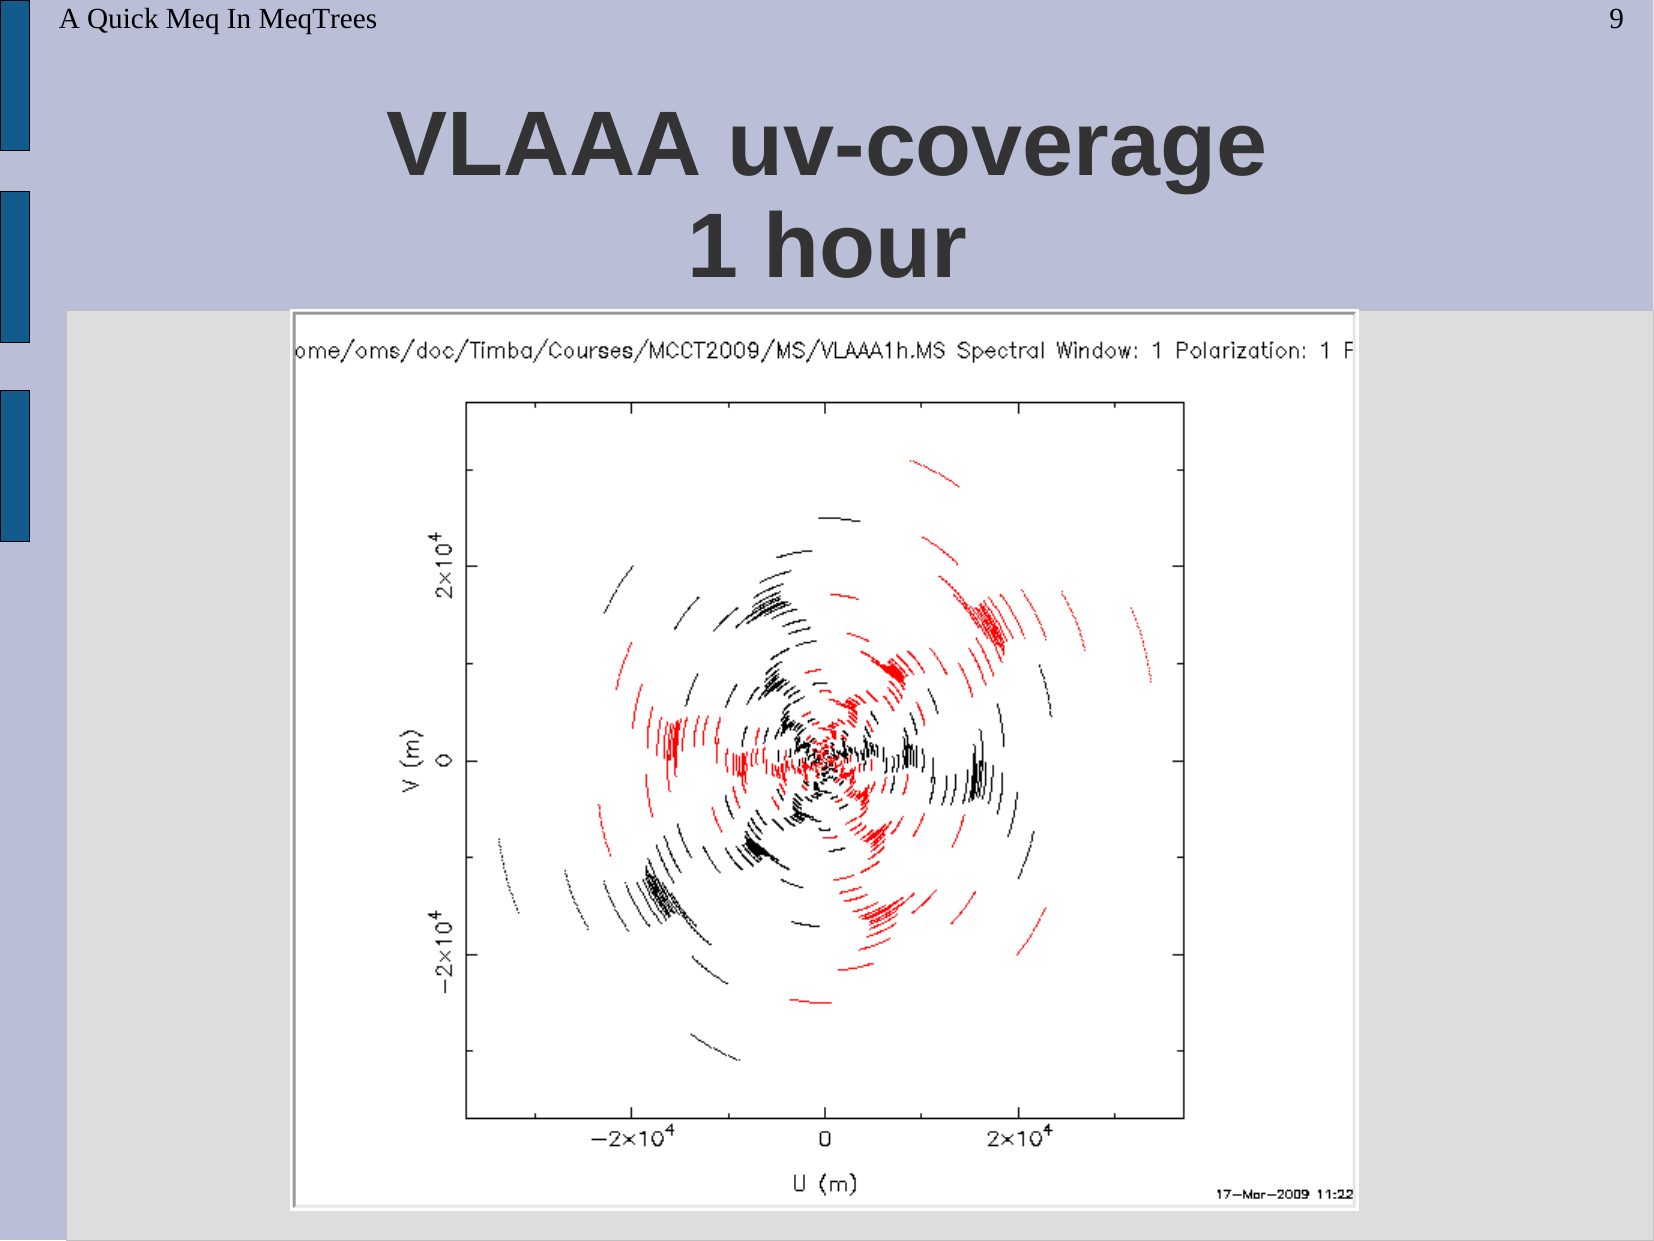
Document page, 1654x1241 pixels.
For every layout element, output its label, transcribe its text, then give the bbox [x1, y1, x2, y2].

picture [290, 309, 1359, 1211]
title VLAAA uv-coverage 1 hour [121, 87, 1534, 302]
